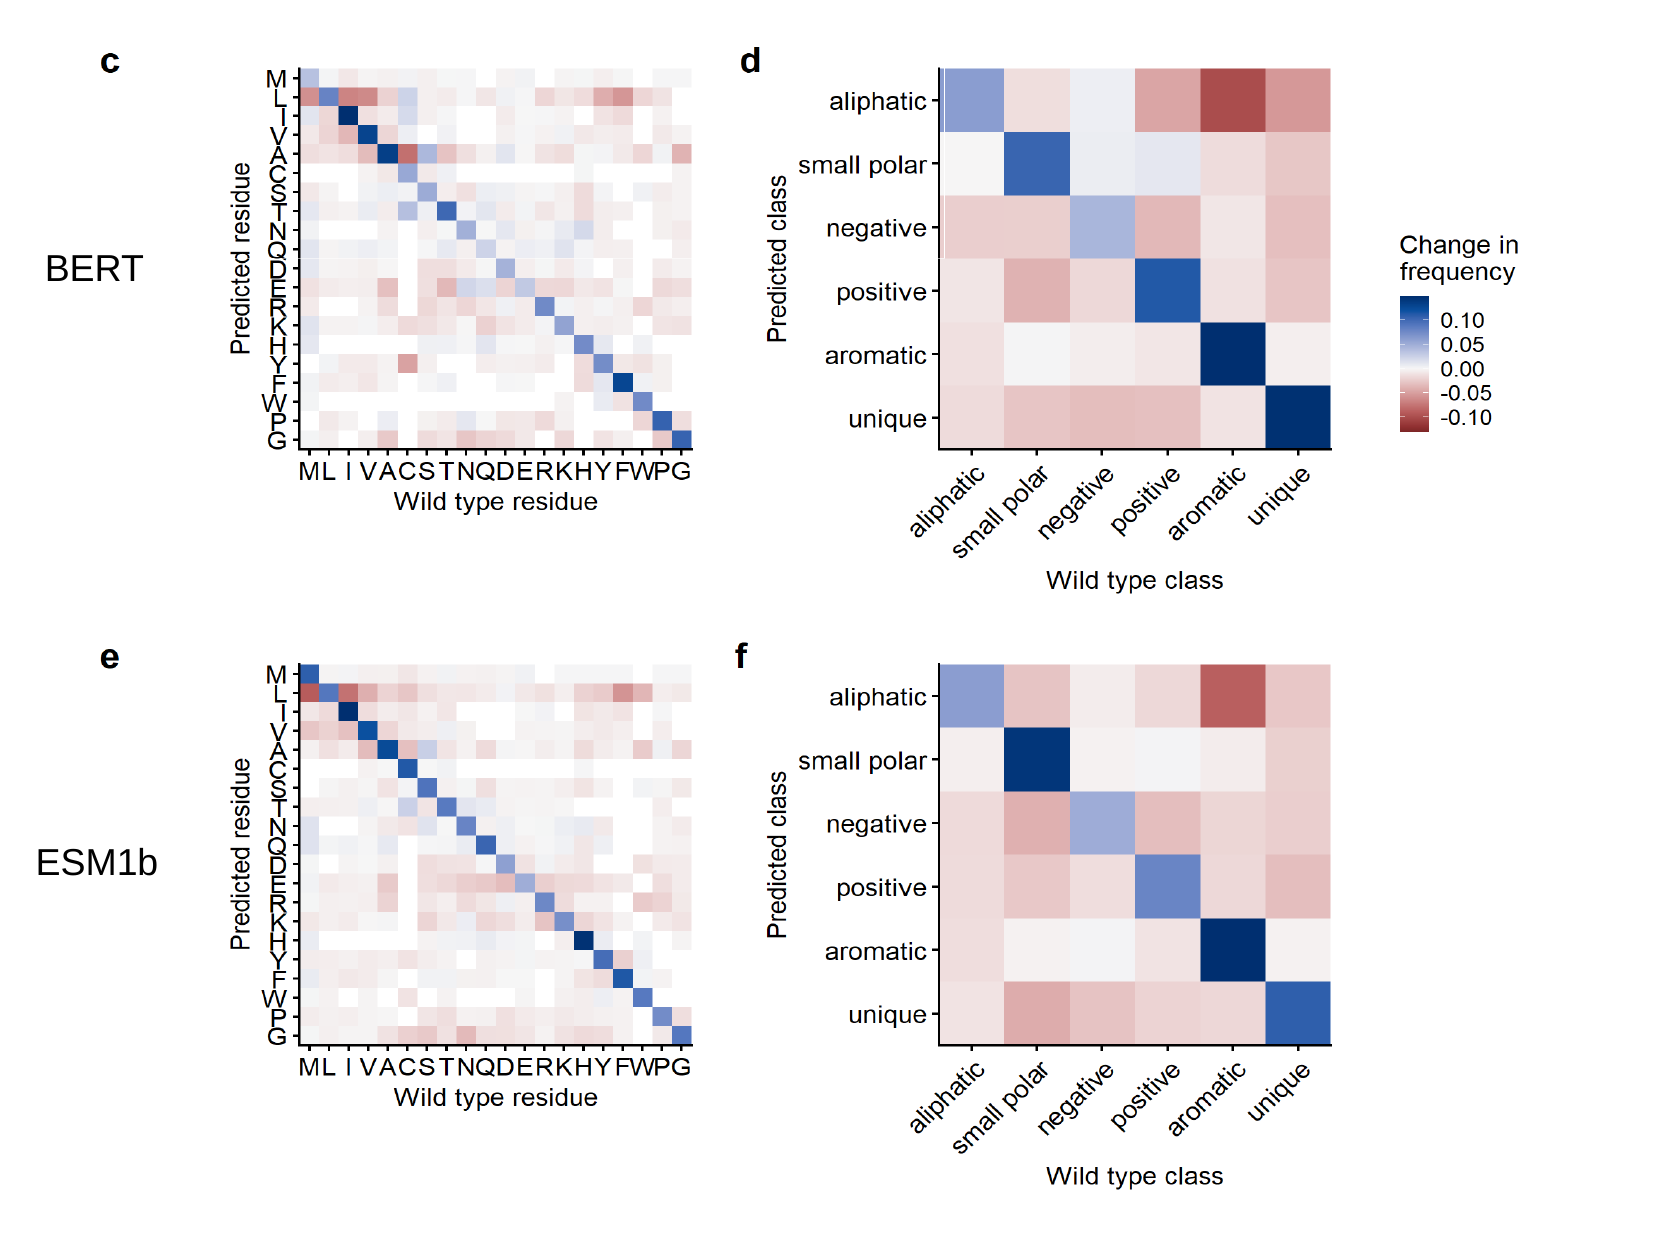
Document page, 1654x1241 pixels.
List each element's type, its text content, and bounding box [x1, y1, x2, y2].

text_box ESM1b [20, 833, 231, 891]
text_box BERT [30, 240, 196, 297]
picture [90, 29, 1591, 1208]
